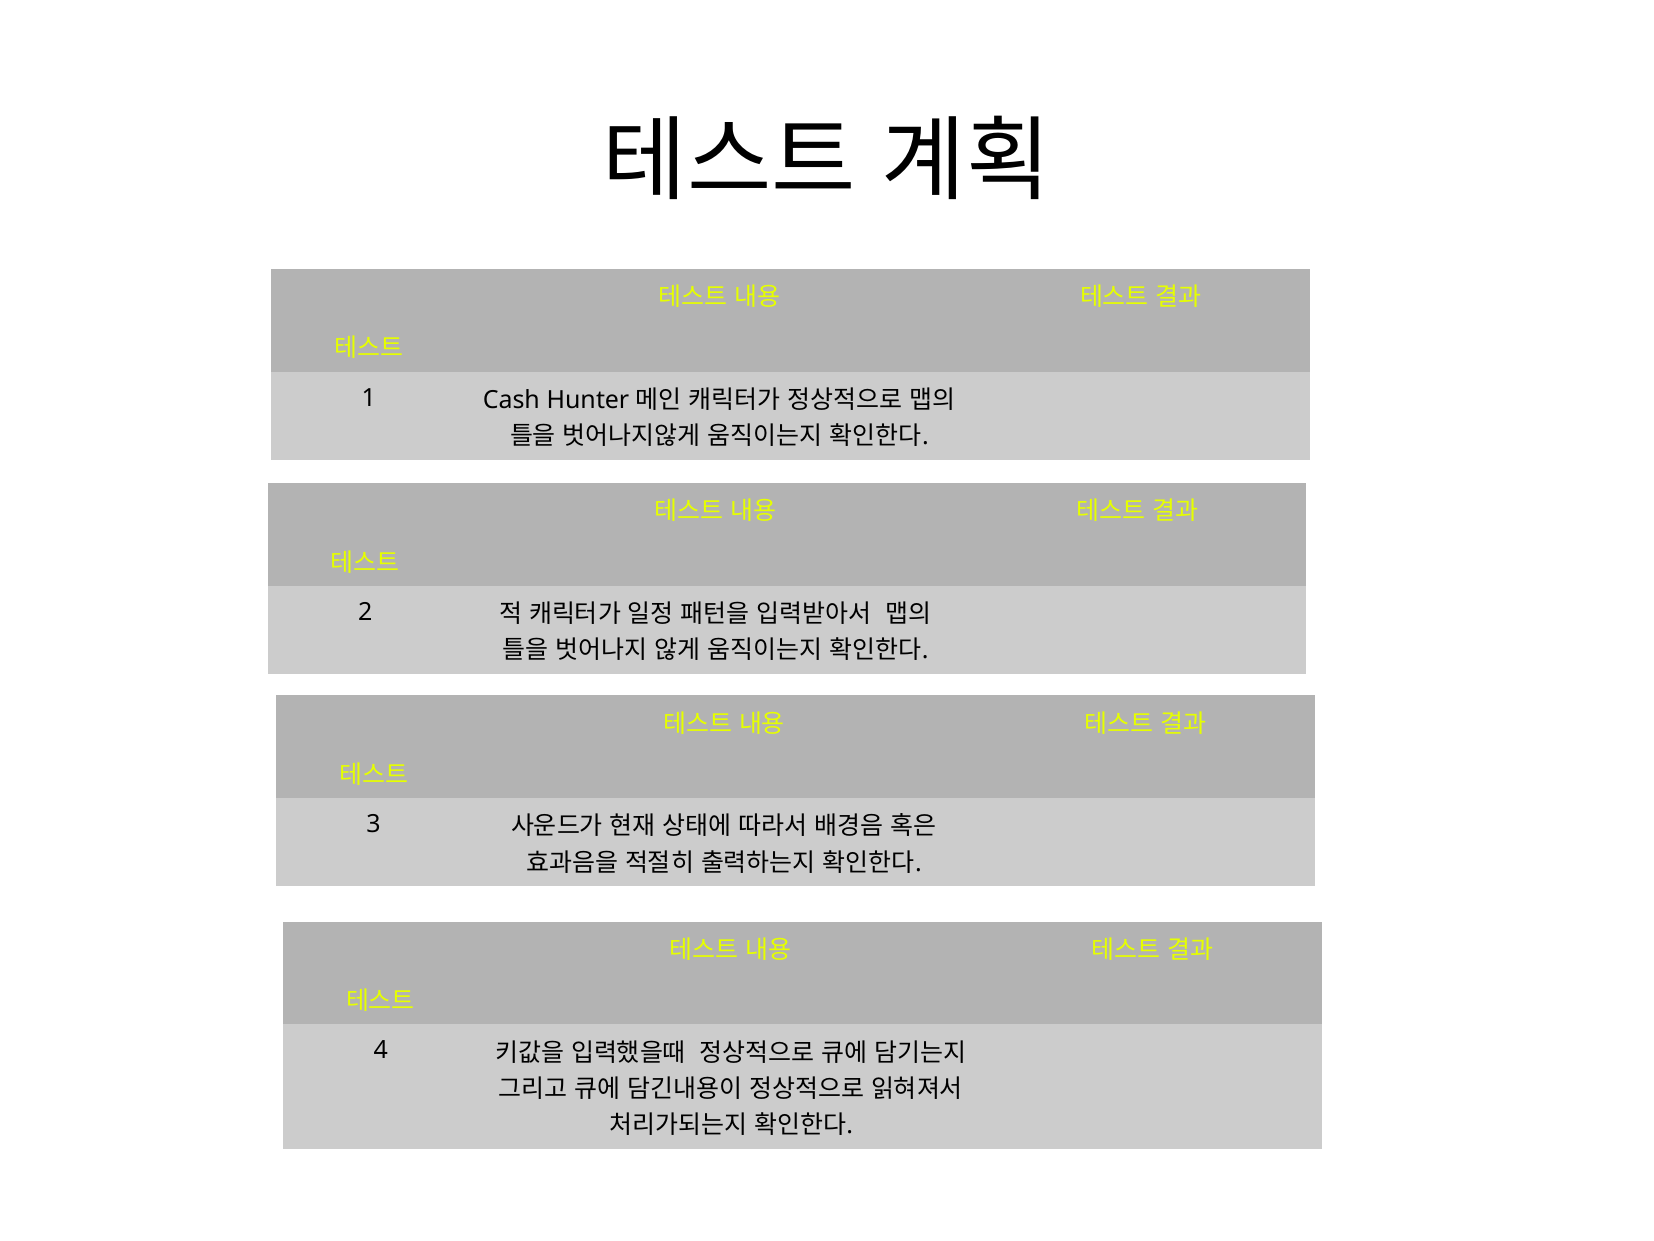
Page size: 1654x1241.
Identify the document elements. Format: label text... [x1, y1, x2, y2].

table_cell 사운드가 현재 상태에 따라서 배경음 혹은 효과음을 적절히 출력하는지 확인한다. [471, 798, 977, 886]
table_header 테스트 결과 [969, 483, 1306, 586]
table_header 테스트 내용 [478, 922, 984, 1024]
table_cell 2 [268, 586, 463, 674]
table_header 테스트 결과 [972, 269, 1310, 372]
table_cell [984, 1024, 1322, 1149]
table_cell 1 [271, 372, 467, 460]
table_header 테스트 내용 [463, 483, 969, 586]
table_header 테스트 결과 [977, 695, 1315, 798]
table_cell 키값을 입력했을때 정상적으로 큐에 담기는지 그리고 큐에 담긴내용이 정상적으로 읽혀져서 처리가되는지 확인한다. [478, 1024, 984, 1149]
table_header 테스트 [276, 695, 471, 798]
table_cell [969, 586, 1306, 674]
table_cell 4 [283, 1024, 478, 1149]
table_header 테스트 [268, 483, 463, 586]
table_header 테스트 [271, 269, 467, 372]
table_cell [977, 798, 1315, 886]
table_header 테스트 내용 [471, 695, 977, 798]
table_cell 3 [276, 798, 471, 886]
table_cell [972, 372, 1310, 460]
table_header 테스트 [283, 922, 478, 1024]
table_header 테스트 결과 [984, 922, 1322, 1024]
table_header 테스트 내용 [467, 269, 972, 372]
title 테스트 계획 [82, 49, 1571, 257]
table_cell Cash Hunter 메인 캐릭터가 정상적으로 맵의 틀을 벗어나지않게 움직이는지 확인한다. [467, 372, 972, 460]
table_cell 적 캐릭터가 일정 패턴을 입력받아서 맵의 틀을 벗어나지 않게 움직이는지 확인한다. [463, 586, 969, 674]
